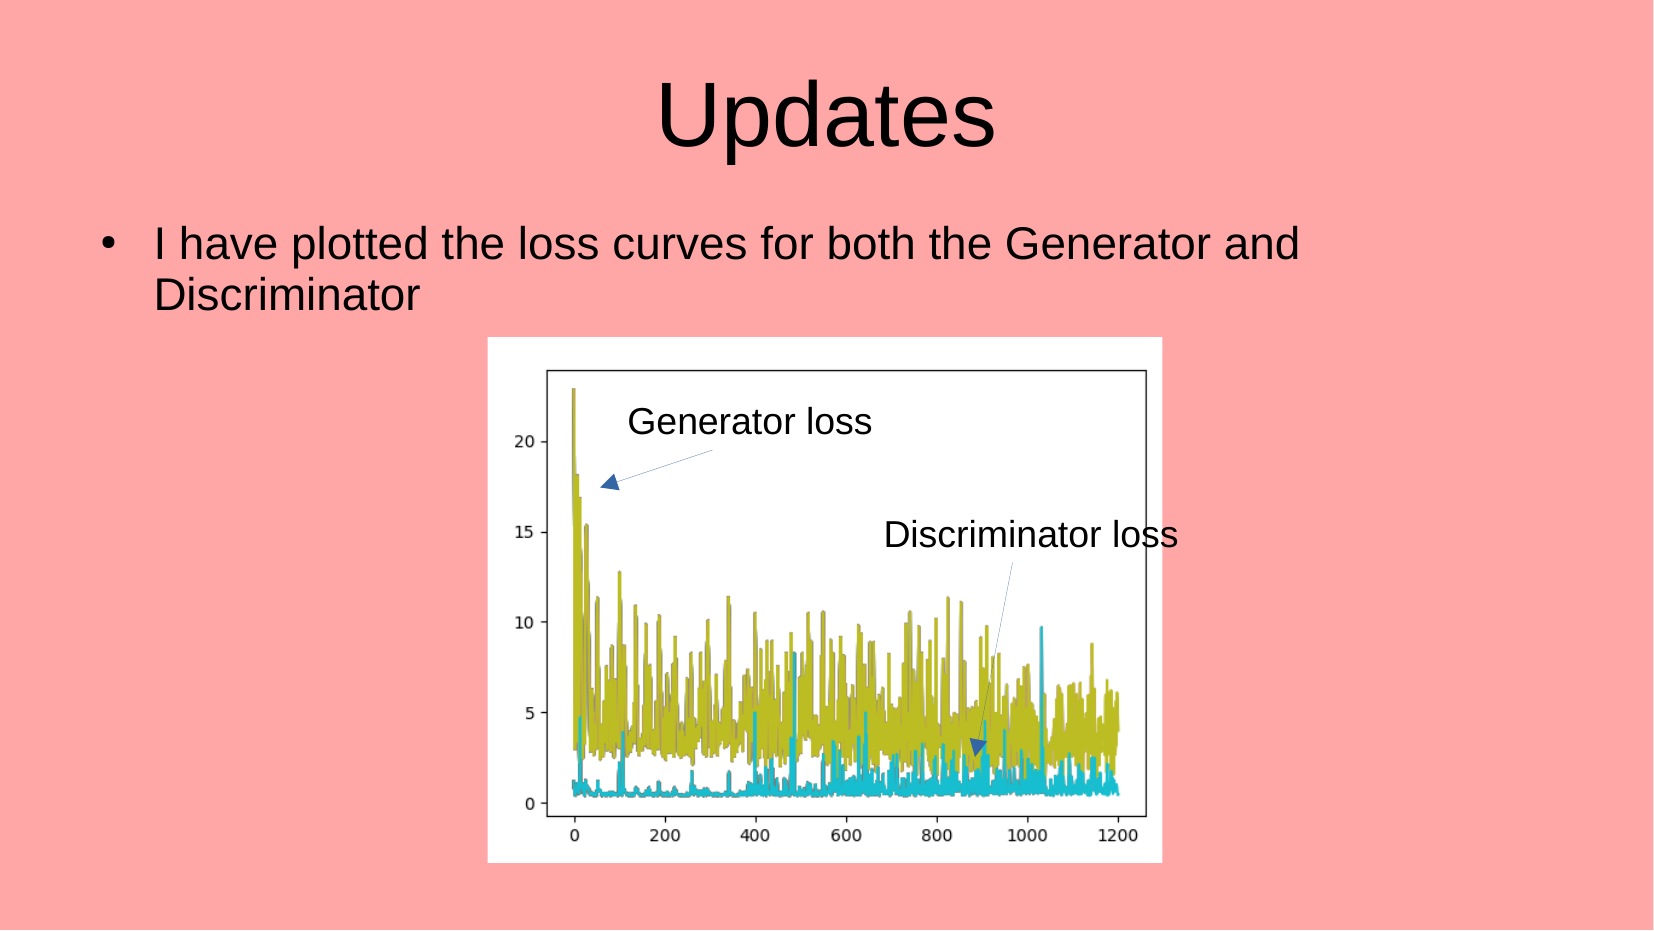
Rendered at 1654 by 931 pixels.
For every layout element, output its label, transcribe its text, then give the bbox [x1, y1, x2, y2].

title Updates [82, 37, 1571, 193]
list I have plotted the loss curves for both the Generator and Discriminator [82, 217, 1571, 758]
text_box Generator loss [600, 393, 901, 451]
text_box Discriminator loss [862, 505, 1201, 563]
picture [487, 337, 1163, 863]
